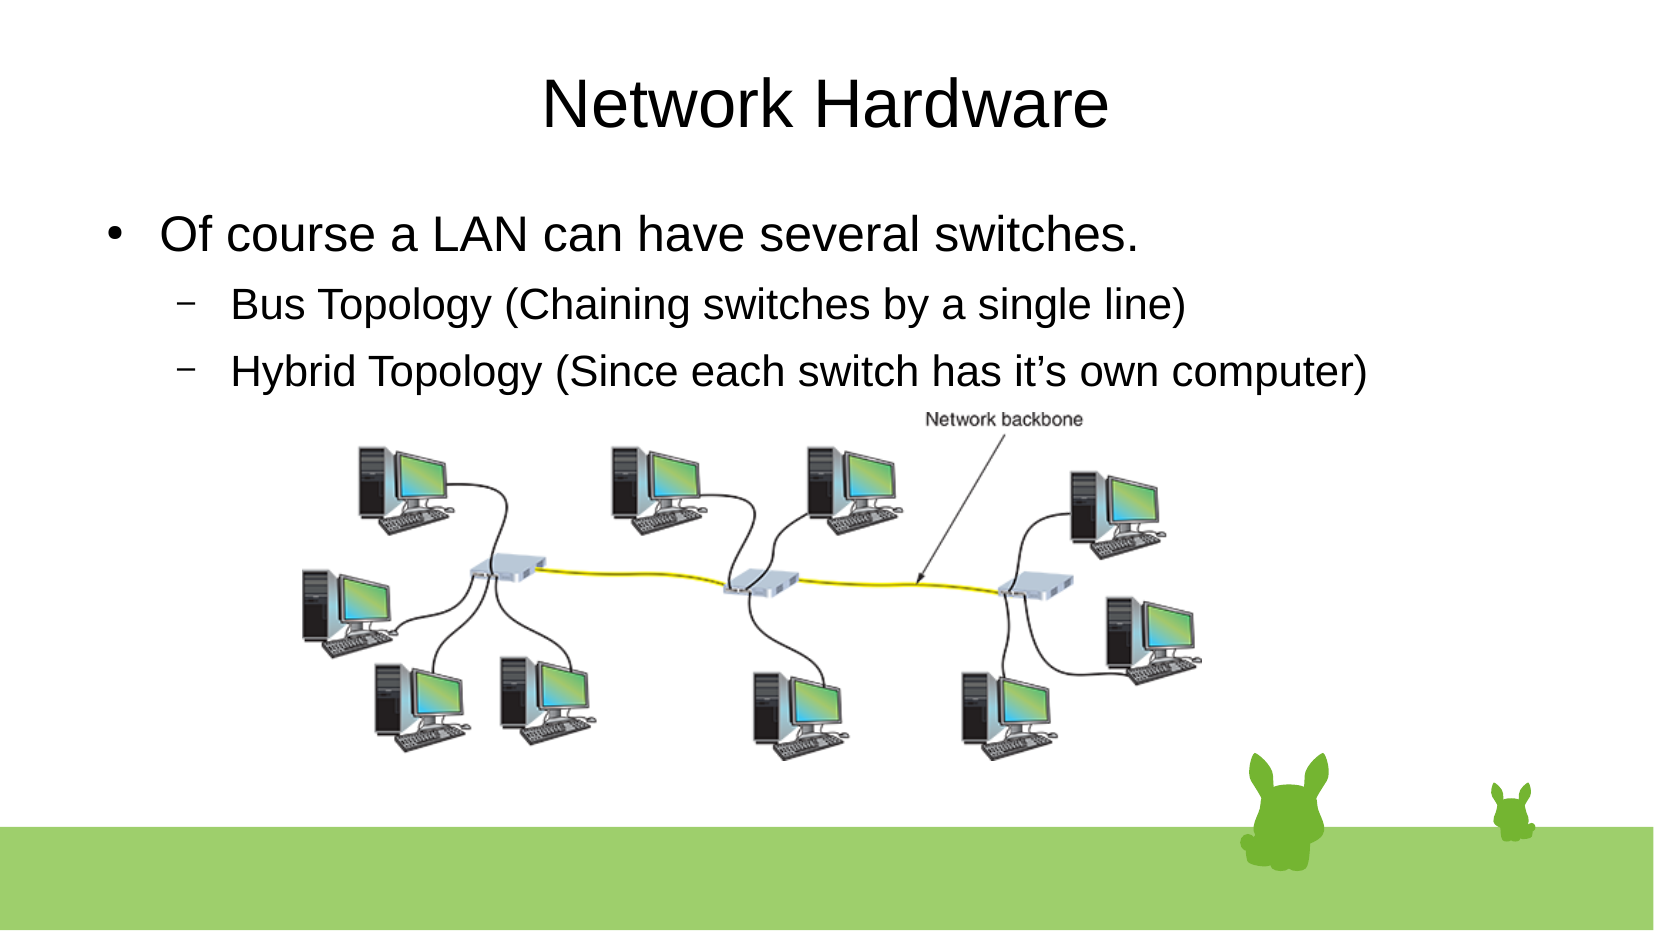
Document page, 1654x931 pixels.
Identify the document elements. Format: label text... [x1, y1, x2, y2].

title Network Hardware [88, 29, 1565, 178]
list Of course a LAN can have several switches. Bus Topology (Chaining switches by a single line) Hybrid Topology (Since each switch has it’s own computer) [88, 206, 1565, 739]
picture [302, 412, 1202, 761]
